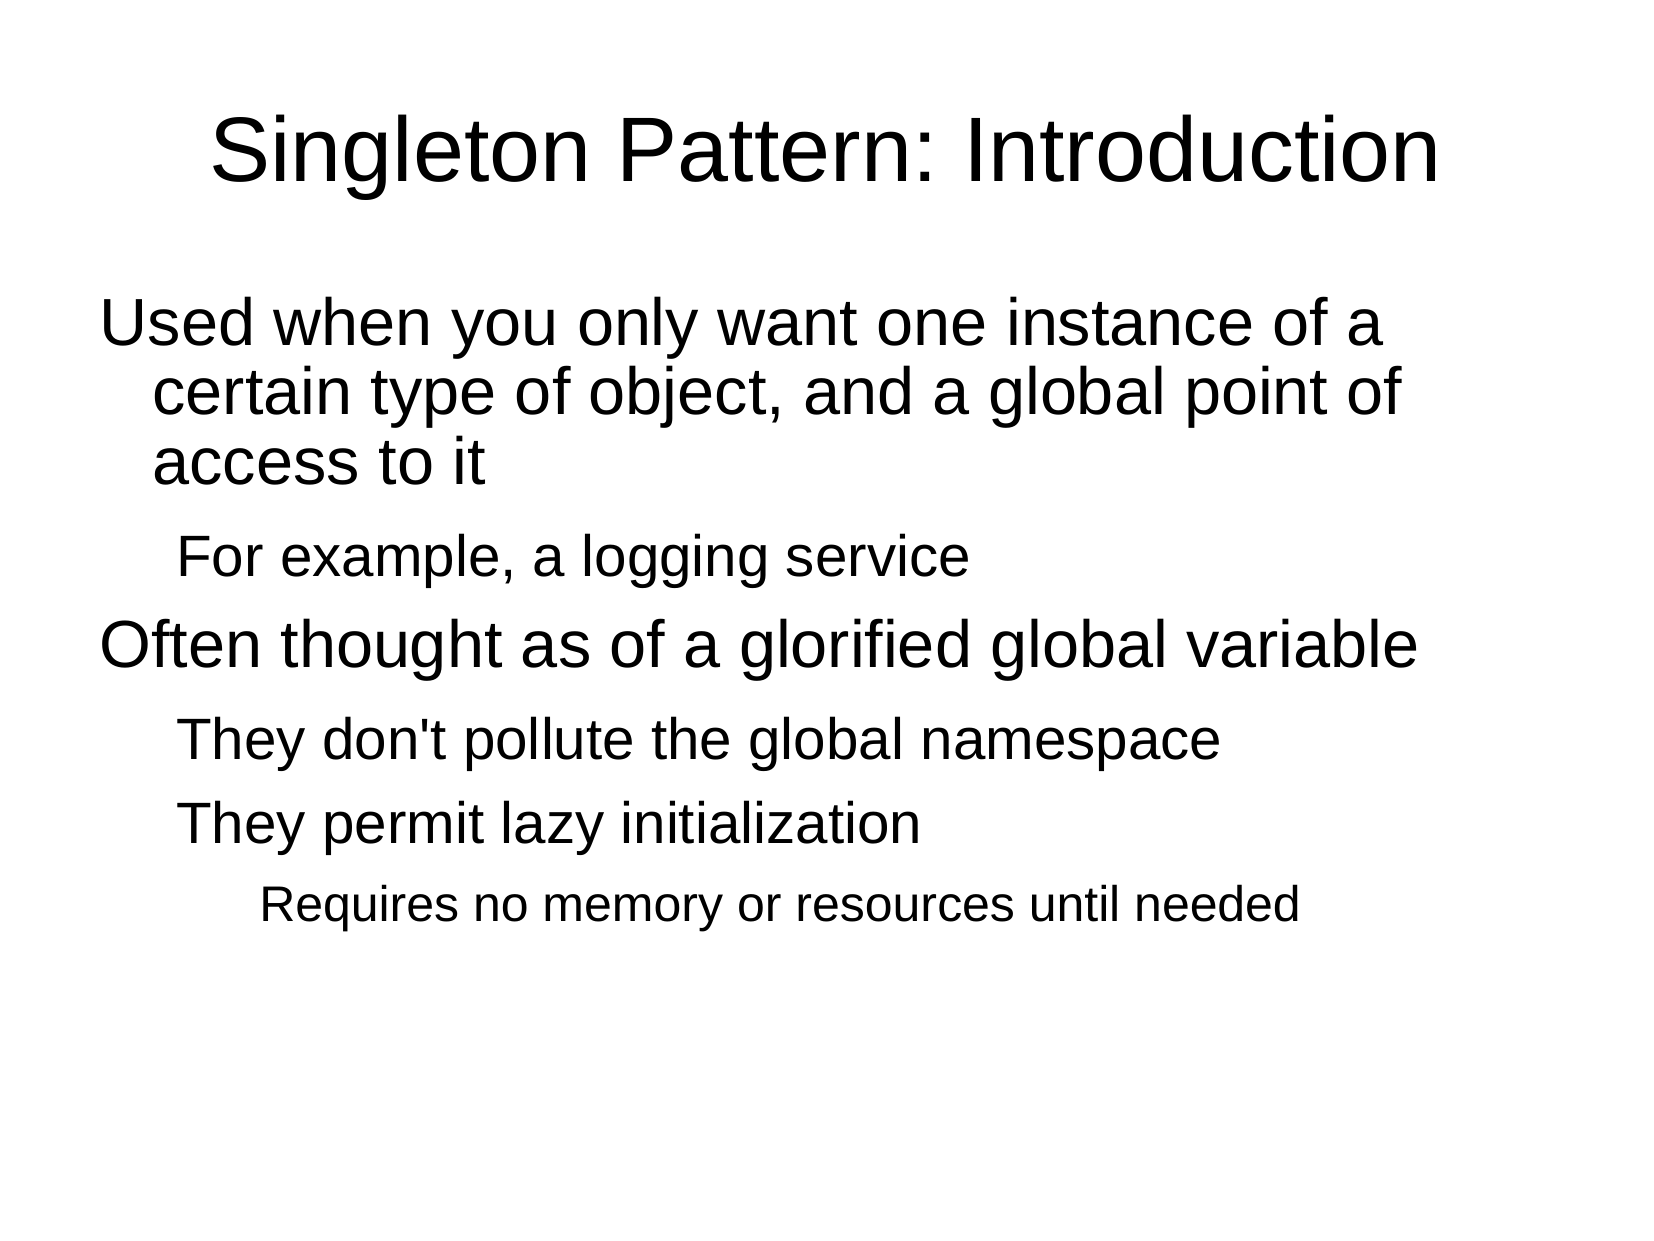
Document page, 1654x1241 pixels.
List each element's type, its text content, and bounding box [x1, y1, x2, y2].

title Singleton Pattern: Introduction [82, 56, 1571, 249]
list Used when you only want one instance of a certain type of object, and a global point of access to it For example, a logging service Often thought as of a glorified global variable They don't pollute the global namespace They permit lazy initialization Requires no memory or resources until needed [82, 290, 1571, 1094]
